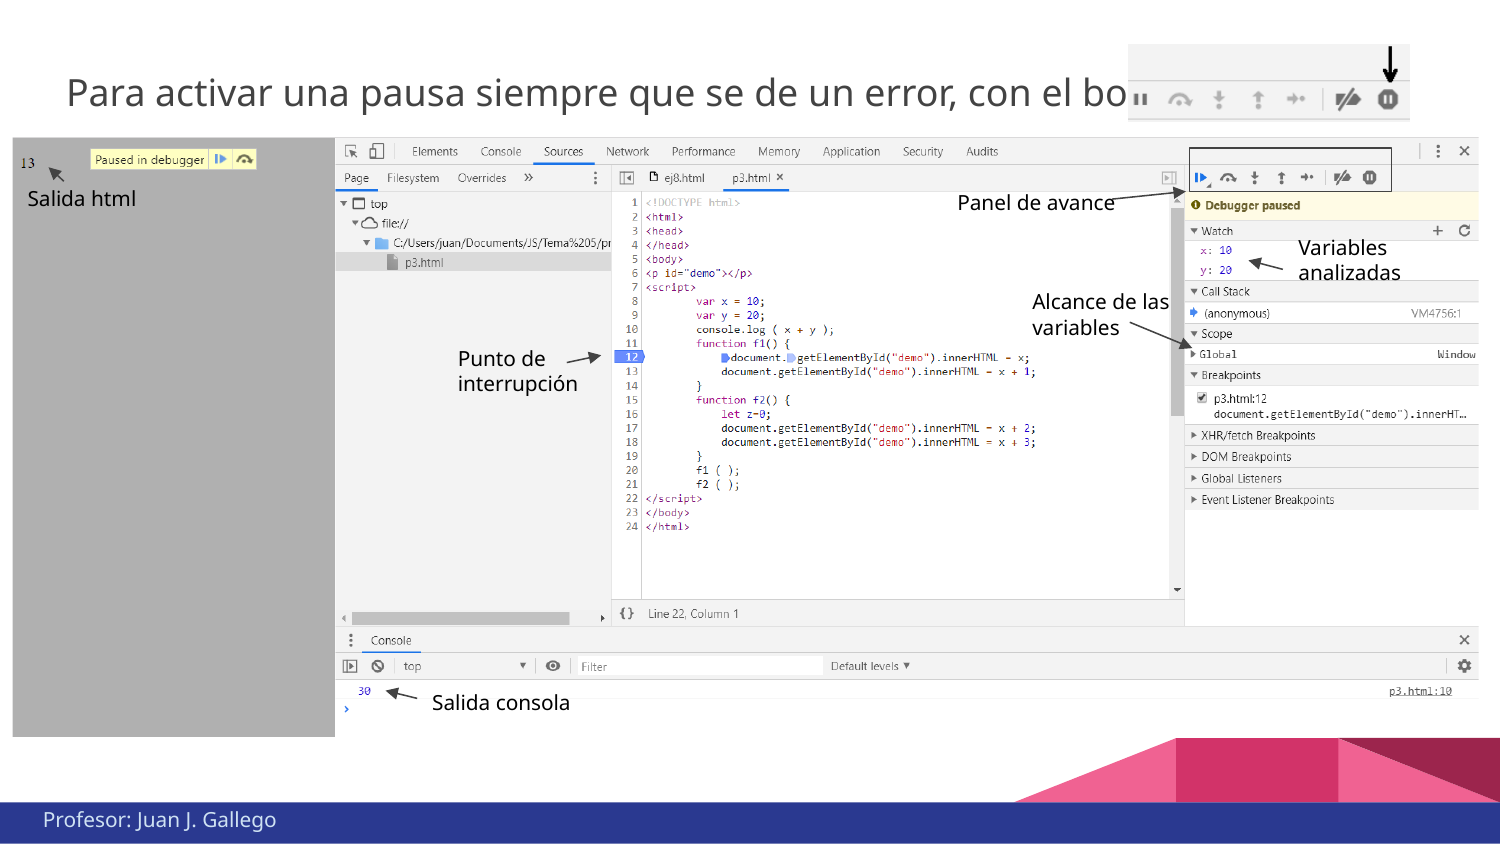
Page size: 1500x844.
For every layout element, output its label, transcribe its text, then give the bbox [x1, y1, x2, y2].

text_box Panel de avance [942, 174, 1151, 223]
picture [12, 133, 1479, 737]
list Para activar una pausa siempre que se de un error, con el botón : [51, 737, 1449, 750]
list Para activar una pausa siempre que se de un error, con el botón : [51, 47, 1449, 133]
text_box Salida consola [417, 674, 626, 723]
text_box Variables analizadas [1283, 219, 1426, 268]
text_box Alcance de las variables [1017, 274, 1193, 323]
text_box Salida html [12, 170, 221, 219]
text_box Punto de interrupción [442, 331, 602, 380]
picture [1128, 44, 1410, 122]
